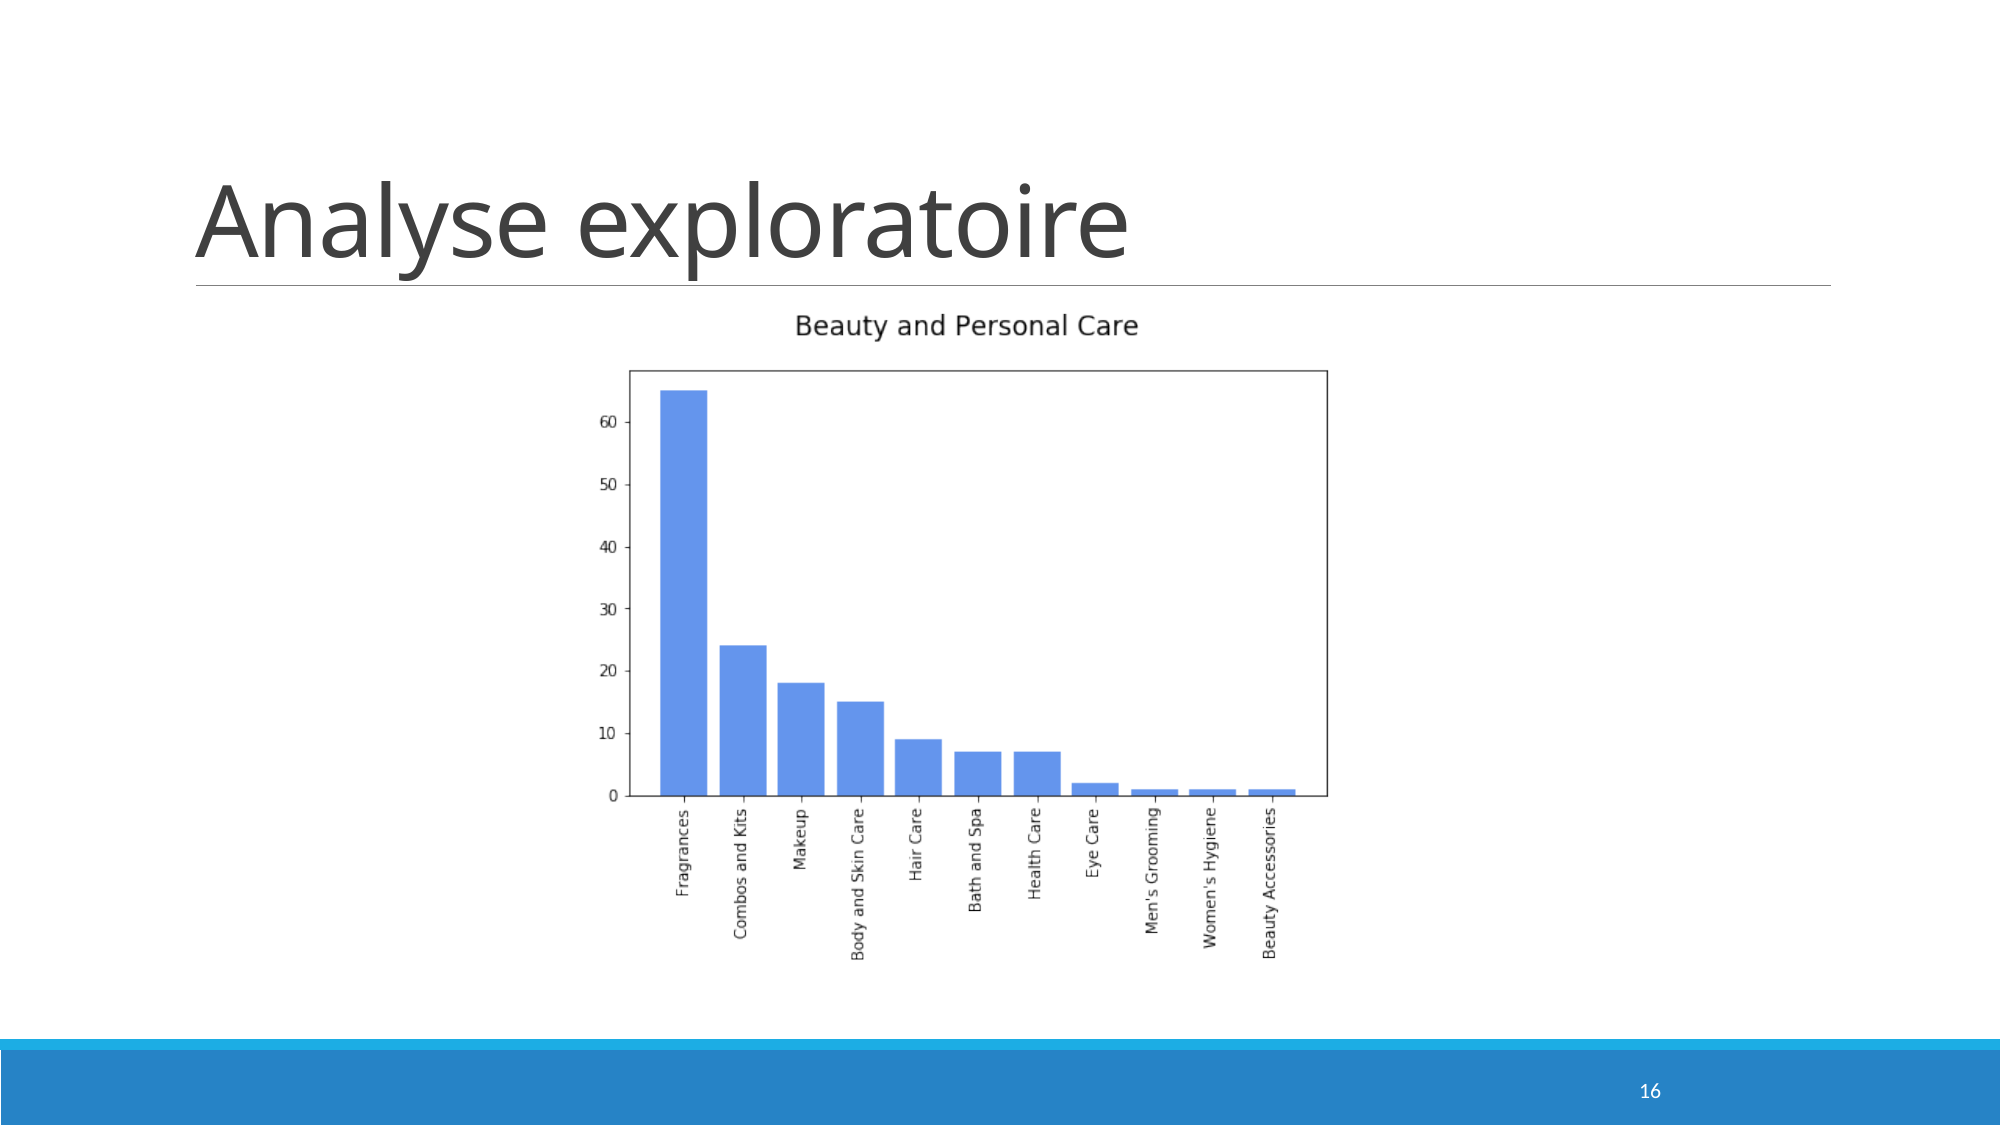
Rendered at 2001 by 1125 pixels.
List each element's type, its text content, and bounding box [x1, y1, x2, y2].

text_box [1624, 1059, 1840, 1120]
title Analyse exploratoire [180, 47, 1831, 286]
picture [587, 303, 1338, 971]
